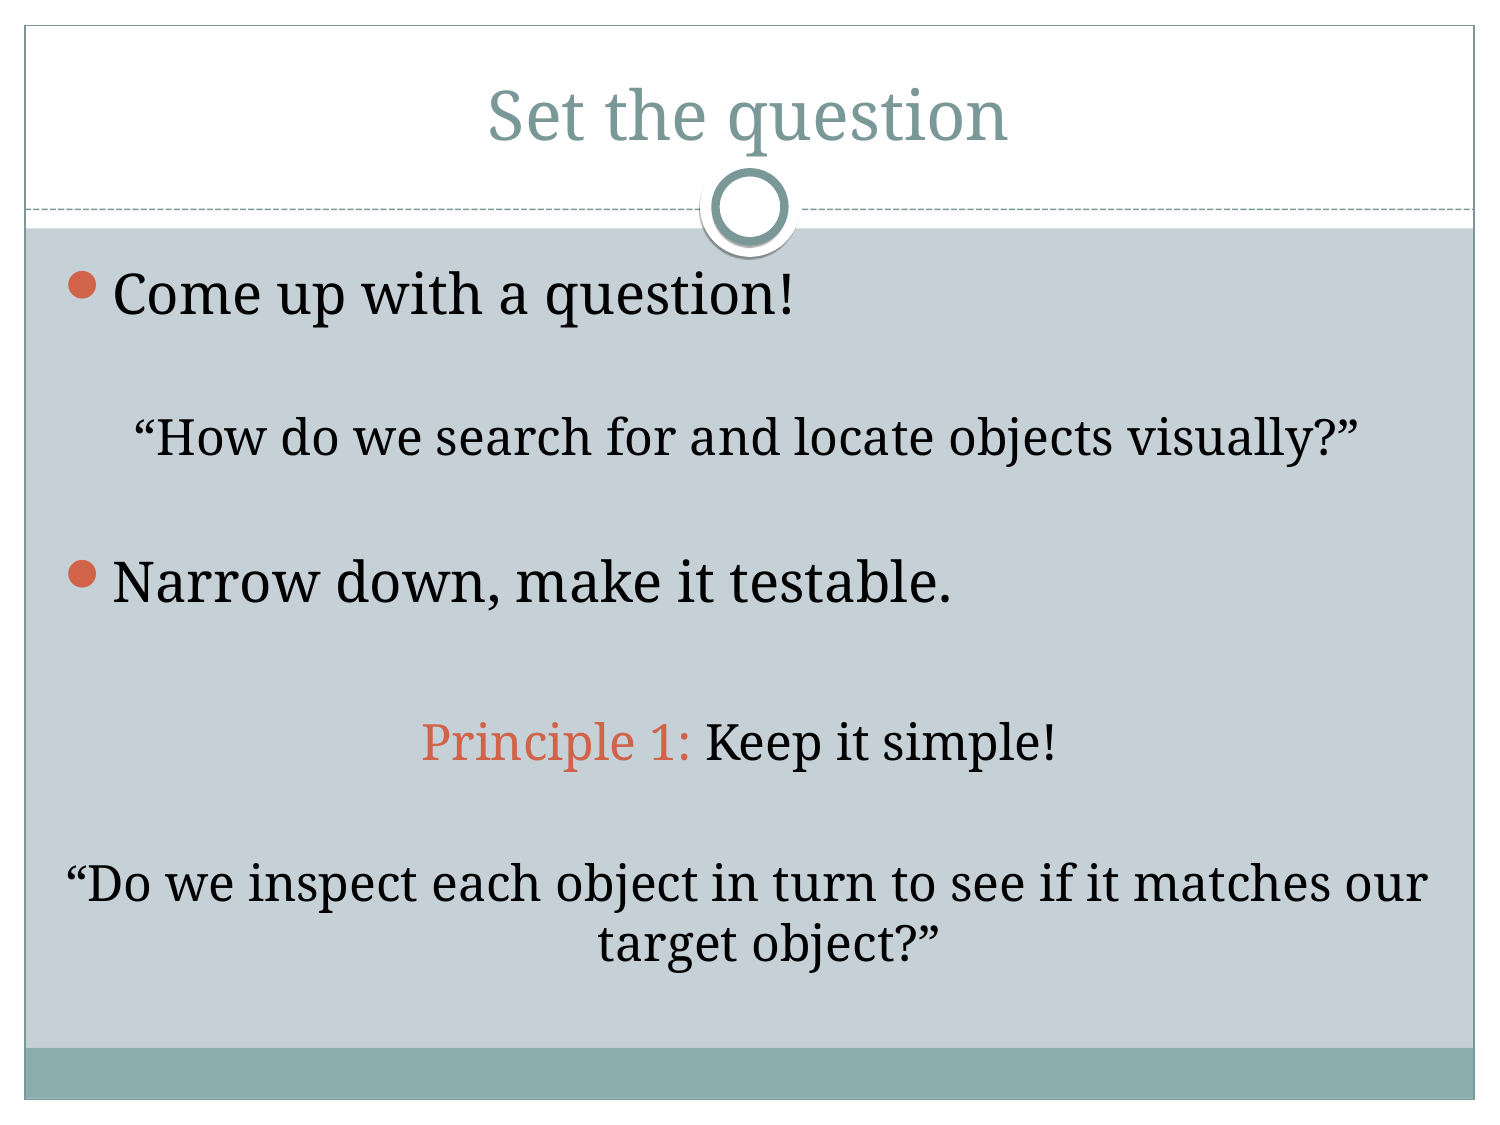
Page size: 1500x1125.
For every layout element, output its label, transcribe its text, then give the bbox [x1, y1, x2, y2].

title Set the question [49, 37, 1450, 162]
list Come up with a question! “How do we search for and locate objects visually?” Narrow down, make it testable. Principle 1: Keep it simple! “Do we inspect each object in turn to see if it matches our target object?” [49, 250, 1445, 1001]
